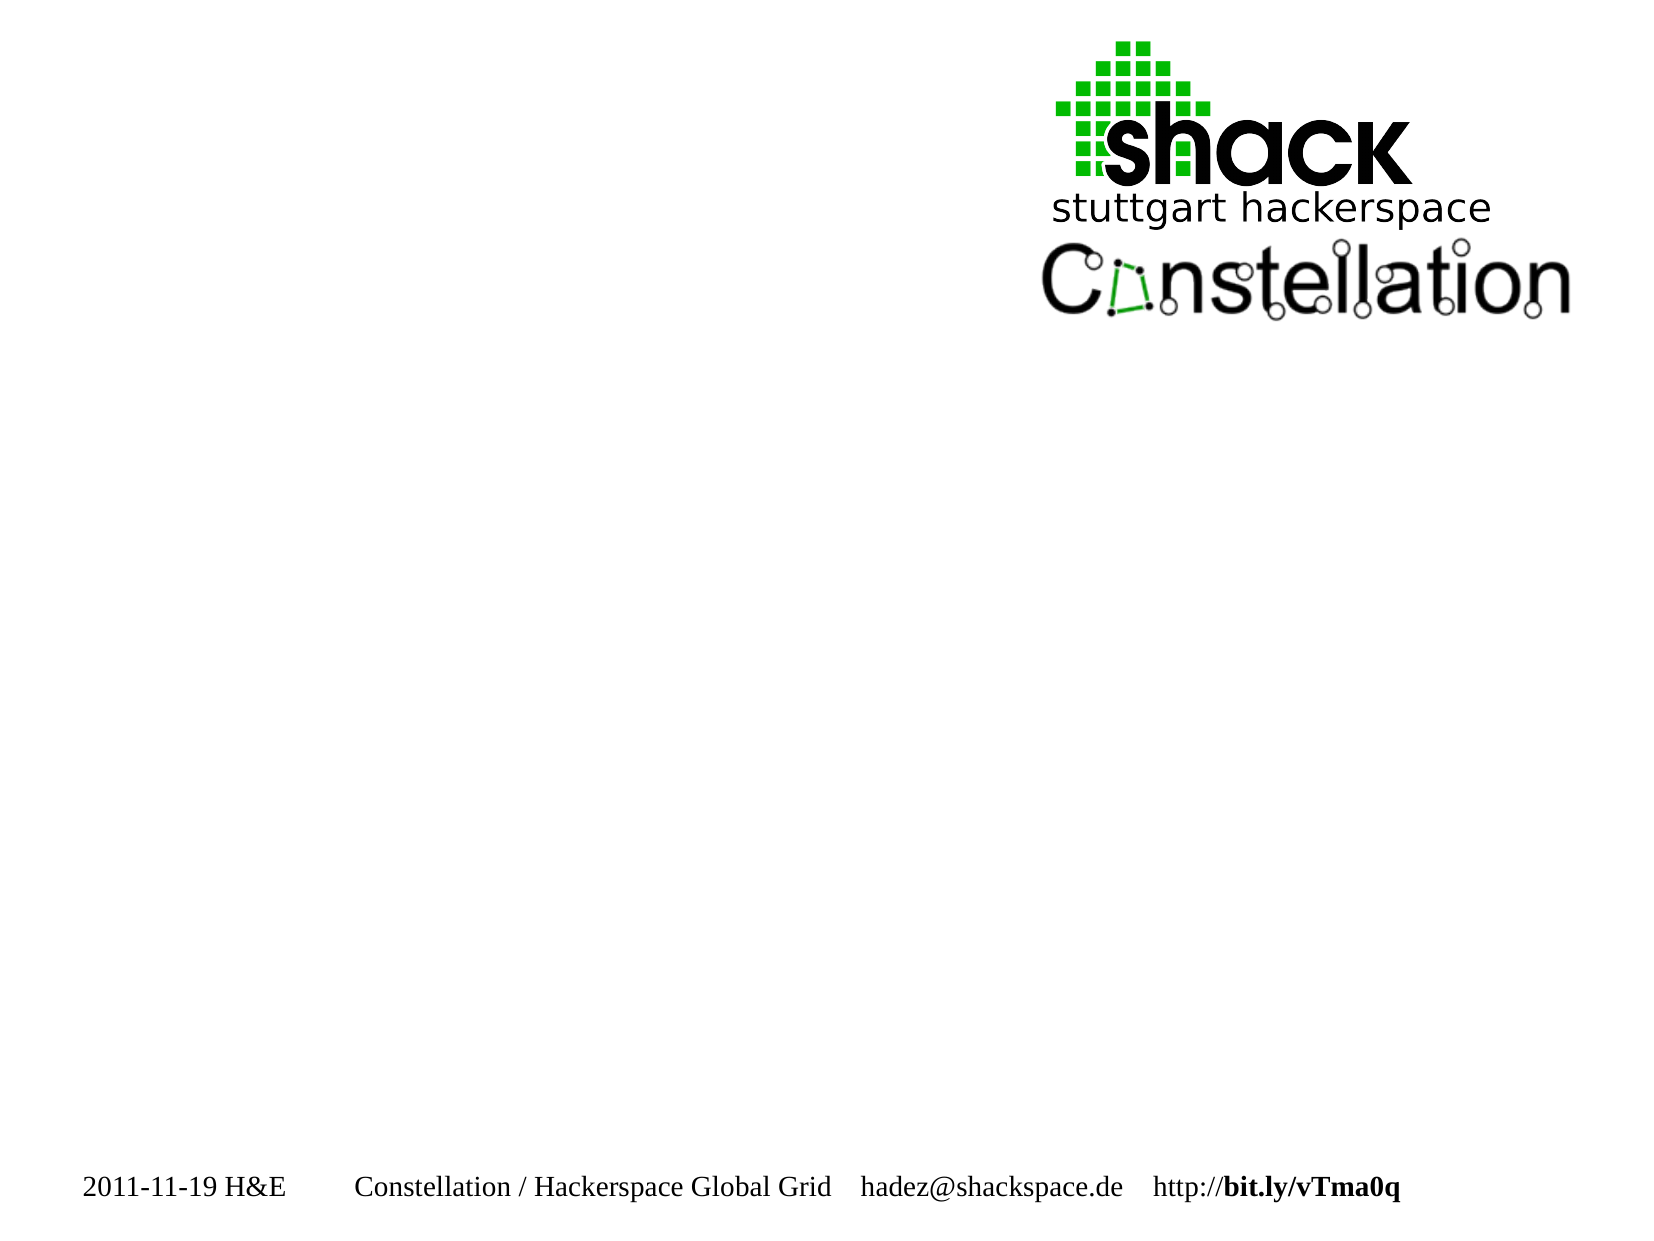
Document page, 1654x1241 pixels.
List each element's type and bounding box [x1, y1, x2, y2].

picture [1028, 34, 1586, 325]
